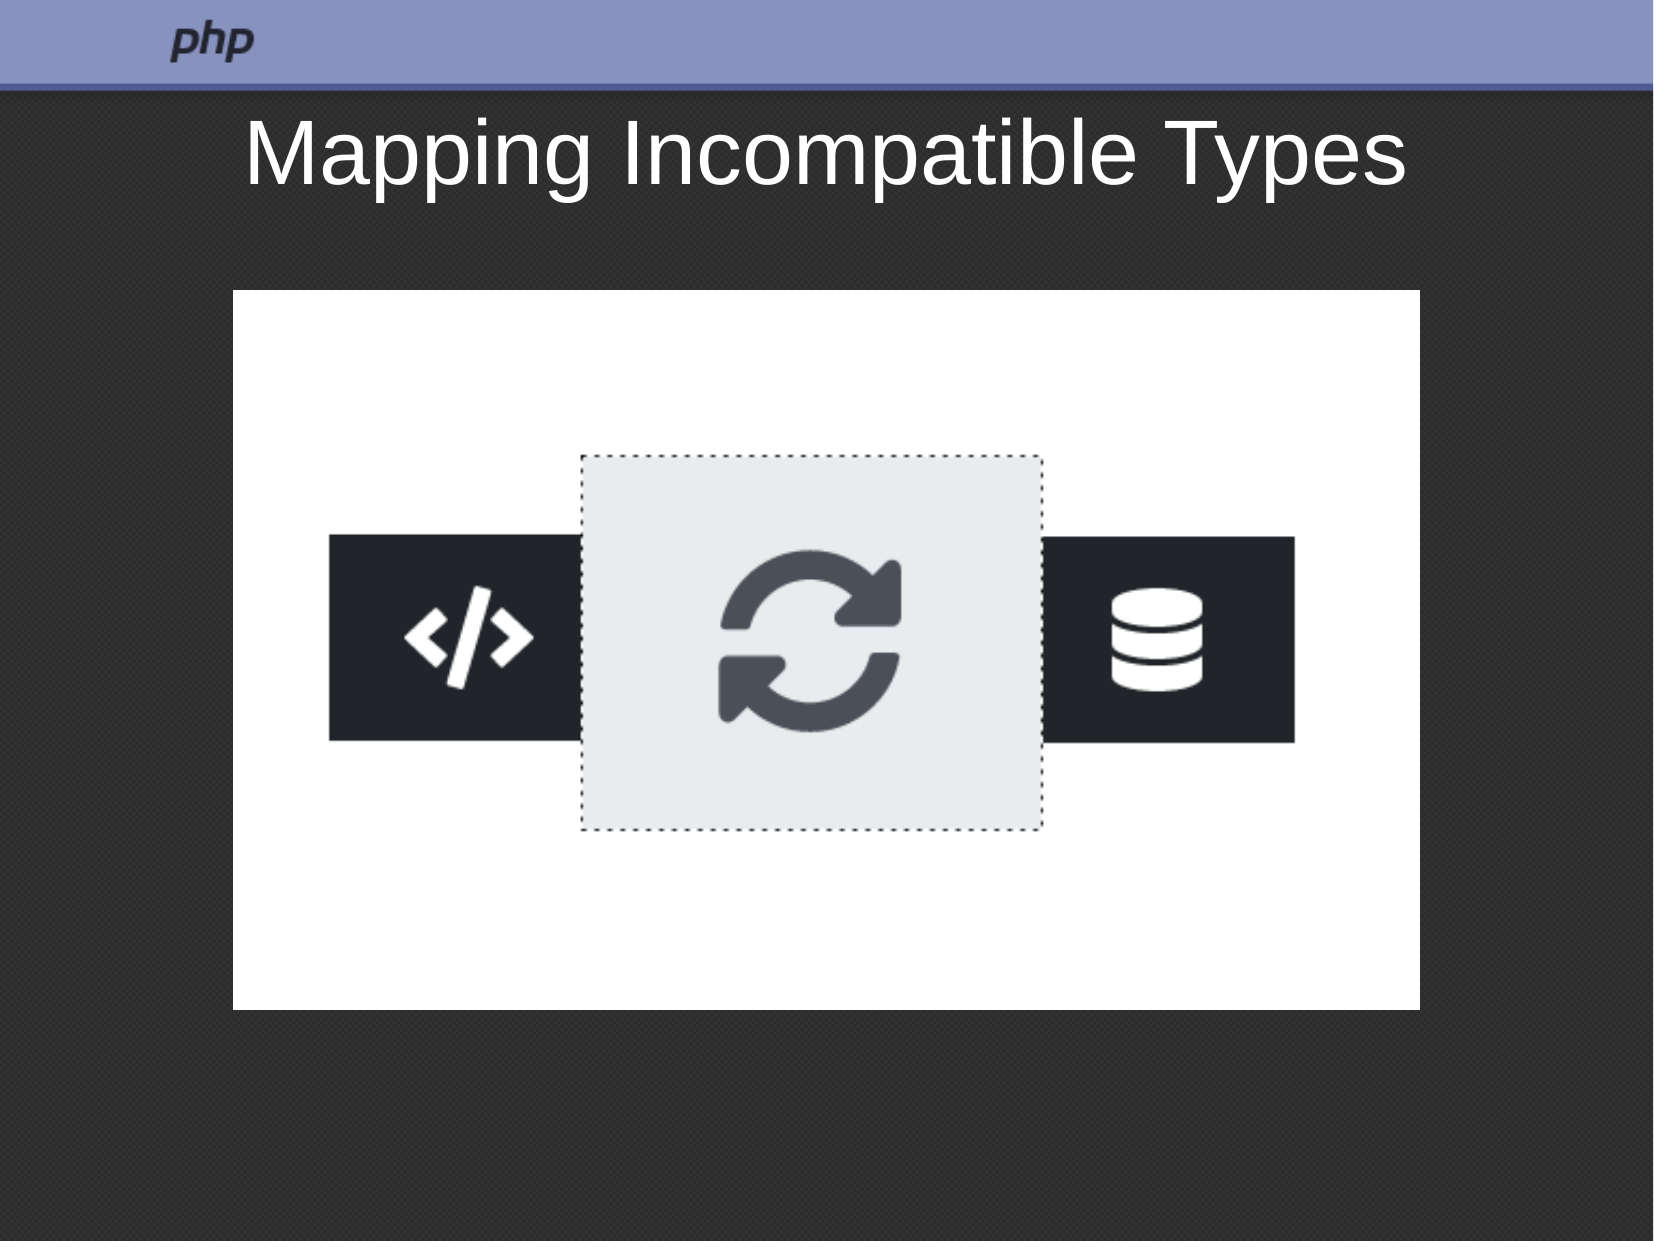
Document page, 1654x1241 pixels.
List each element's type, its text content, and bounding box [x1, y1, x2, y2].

title Mapping Incompatible Types [82, 49, 1571, 257]
picture [0, 0, 1654, 1241]
